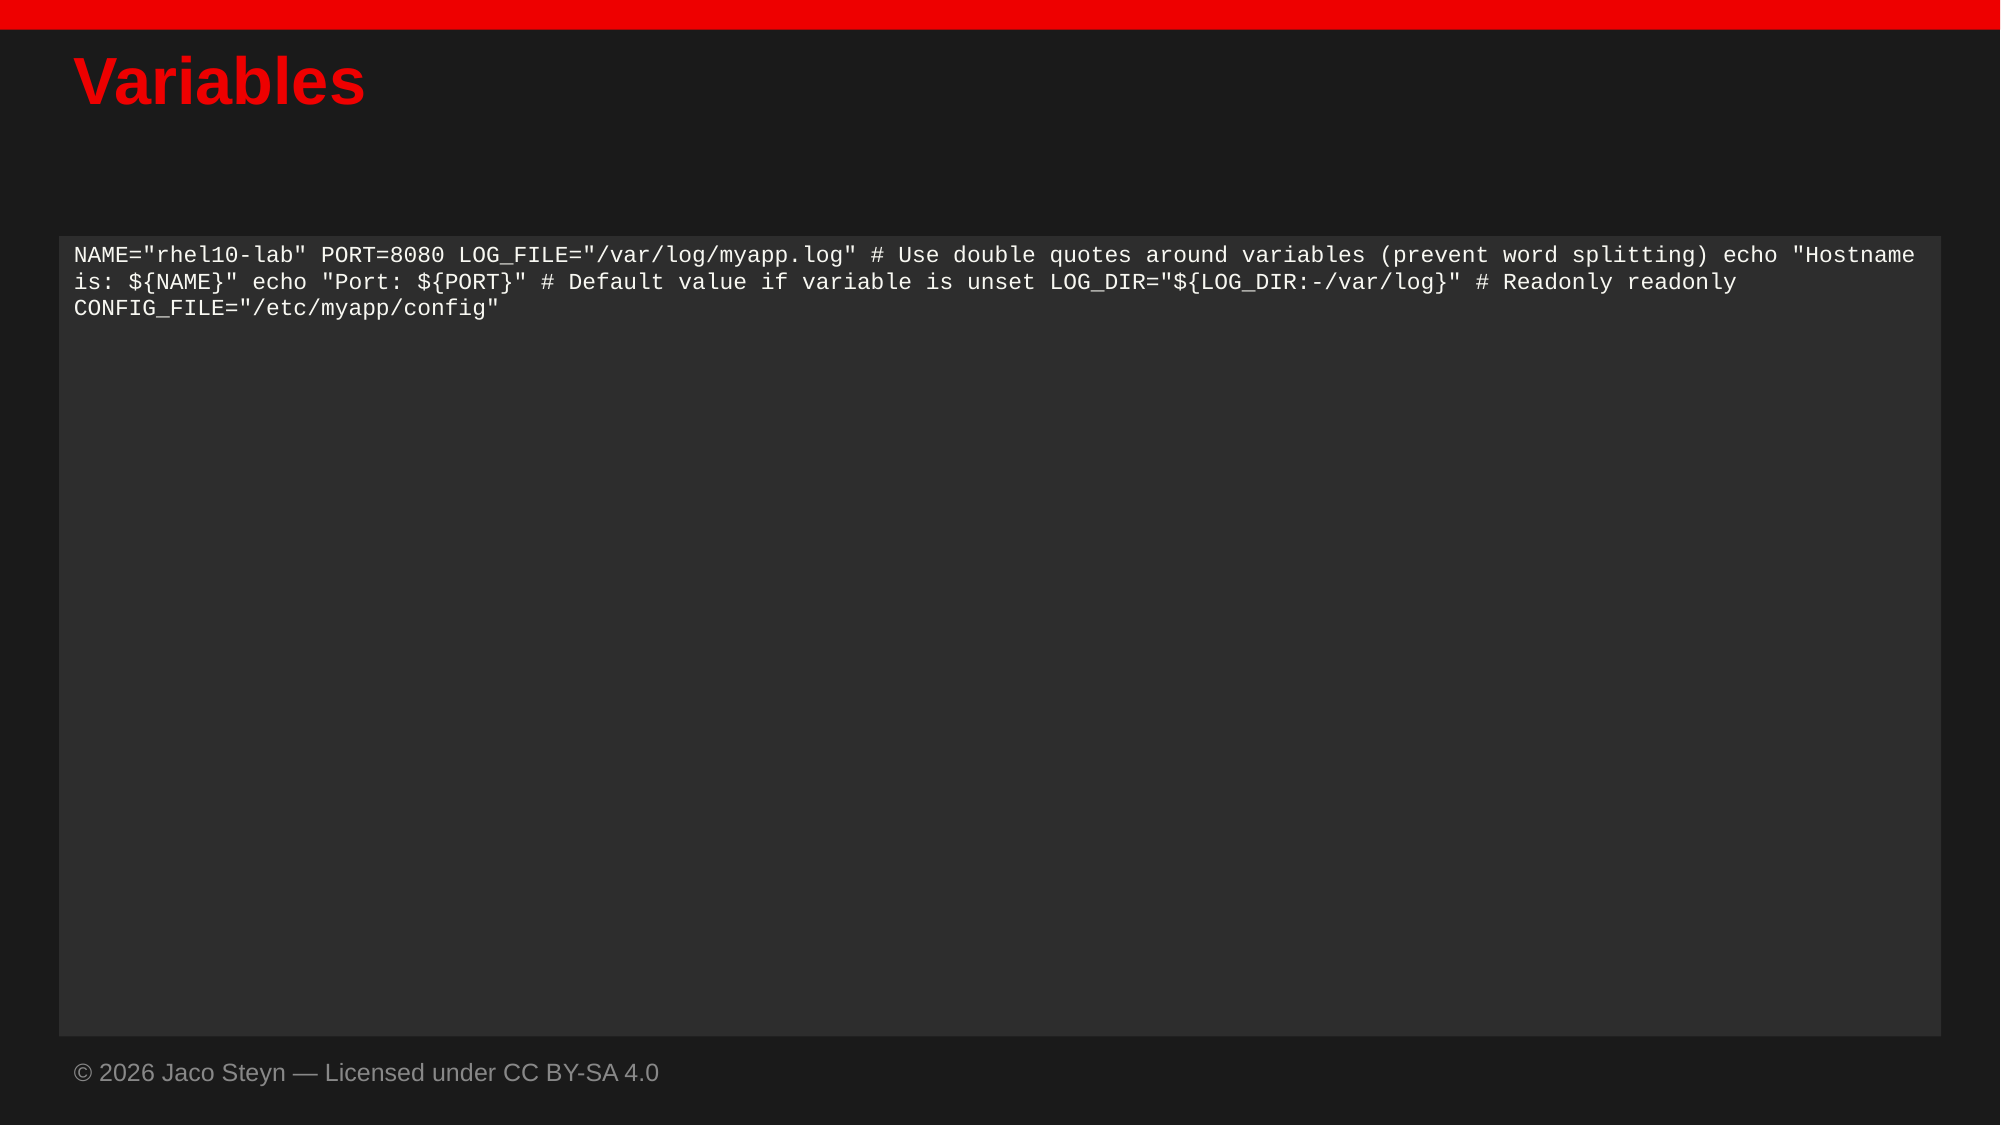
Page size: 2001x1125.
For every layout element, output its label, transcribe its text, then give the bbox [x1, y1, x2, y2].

text_box © 2026 Jaco Steyn — Licensed under CC BY-SA 4.0 [59, 1051, 1942, 1093]
text_box [0, 0, 2001, 30]
text_box Variables [59, 36, 1942, 208]
text_box NAME="rhel10-lab" PORT=8080 LOG_FILE="/var/log/myapp.log" # Use double quotes around variables (prevent word splitting) echo "Hostname is: ${NAME}" echo "Port: ${PORT}" # Default value if variable is unset LOG_DIR="${LOG_DIR:-/var/log}" # Readonly readonly CONFIG_FILE="/etc/myapp/config" [59, 236, 1942, 1037]
